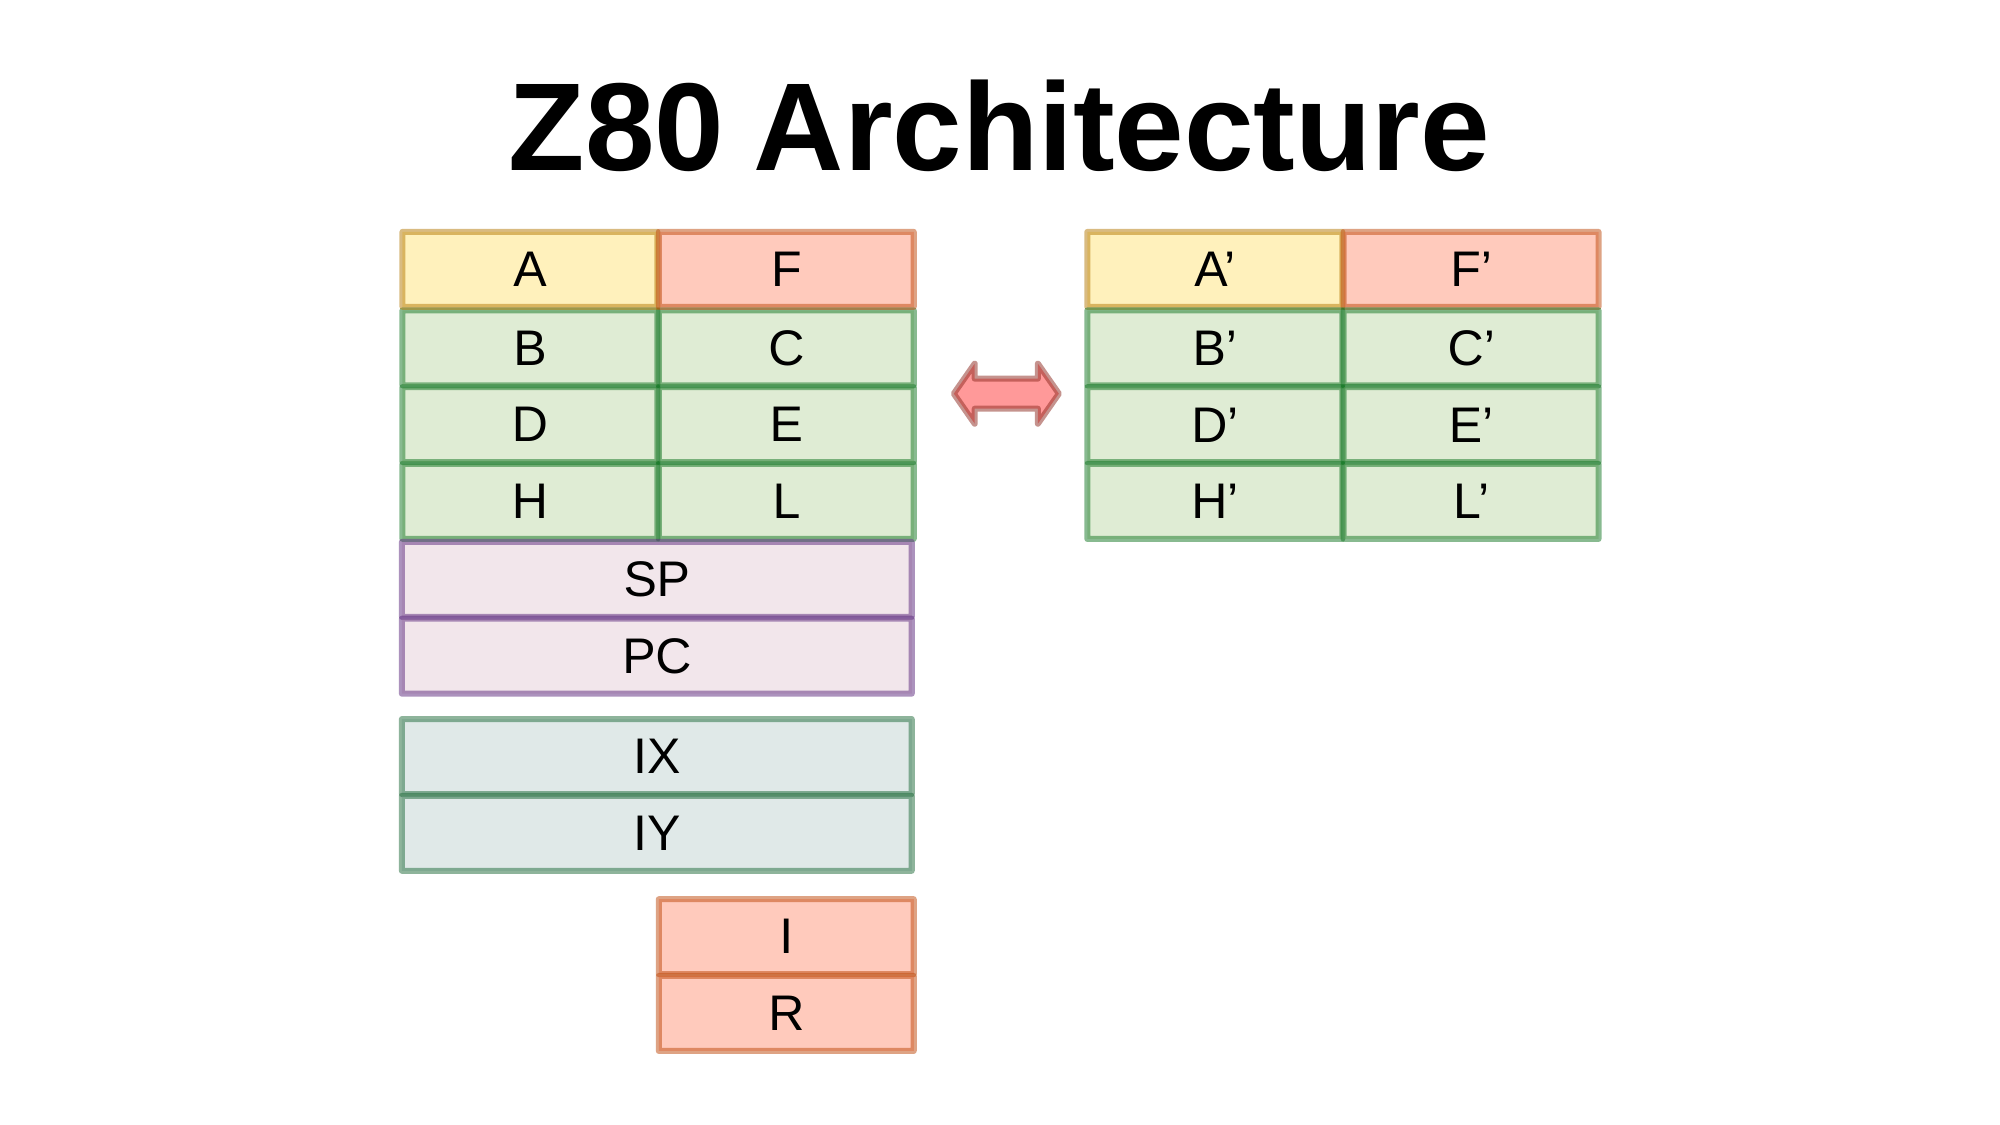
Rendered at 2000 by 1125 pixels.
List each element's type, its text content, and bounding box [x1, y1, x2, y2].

text_box IX [401, 719, 912, 795]
text_box E’ [1343, 387, 1599, 463]
text_box L’ [1343, 463, 1599, 539]
text_box A [402, 231, 658, 307]
text_box I [658, 899, 914, 975]
text_box A’ [1087, 231, 1343, 307]
title Z80 Architecture [137, 24, 1862, 242]
text_box B [402, 310, 658, 386]
text_box L [658, 463, 914, 539]
text_box C’ [1343, 310, 1599, 386]
text_box D [402, 387, 658, 463]
text_box SP [401, 541, 912, 617]
text_box E [658, 387, 914, 463]
text_box B’ [1087, 310, 1343, 386]
text_box PC [401, 618, 912, 694]
text_box H’ [1087, 463, 1343, 539]
text_box C [658, 310, 914, 386]
text_box F [658, 231, 914, 307]
text_box R [658, 975, 914, 1051]
text_box D’ [1087, 387, 1343, 463]
text_box [953, 363, 1059, 424]
text_box H [402, 463, 658, 539]
text_box F’ [1343, 231, 1599, 307]
text_box IY [401, 795, 912, 871]
